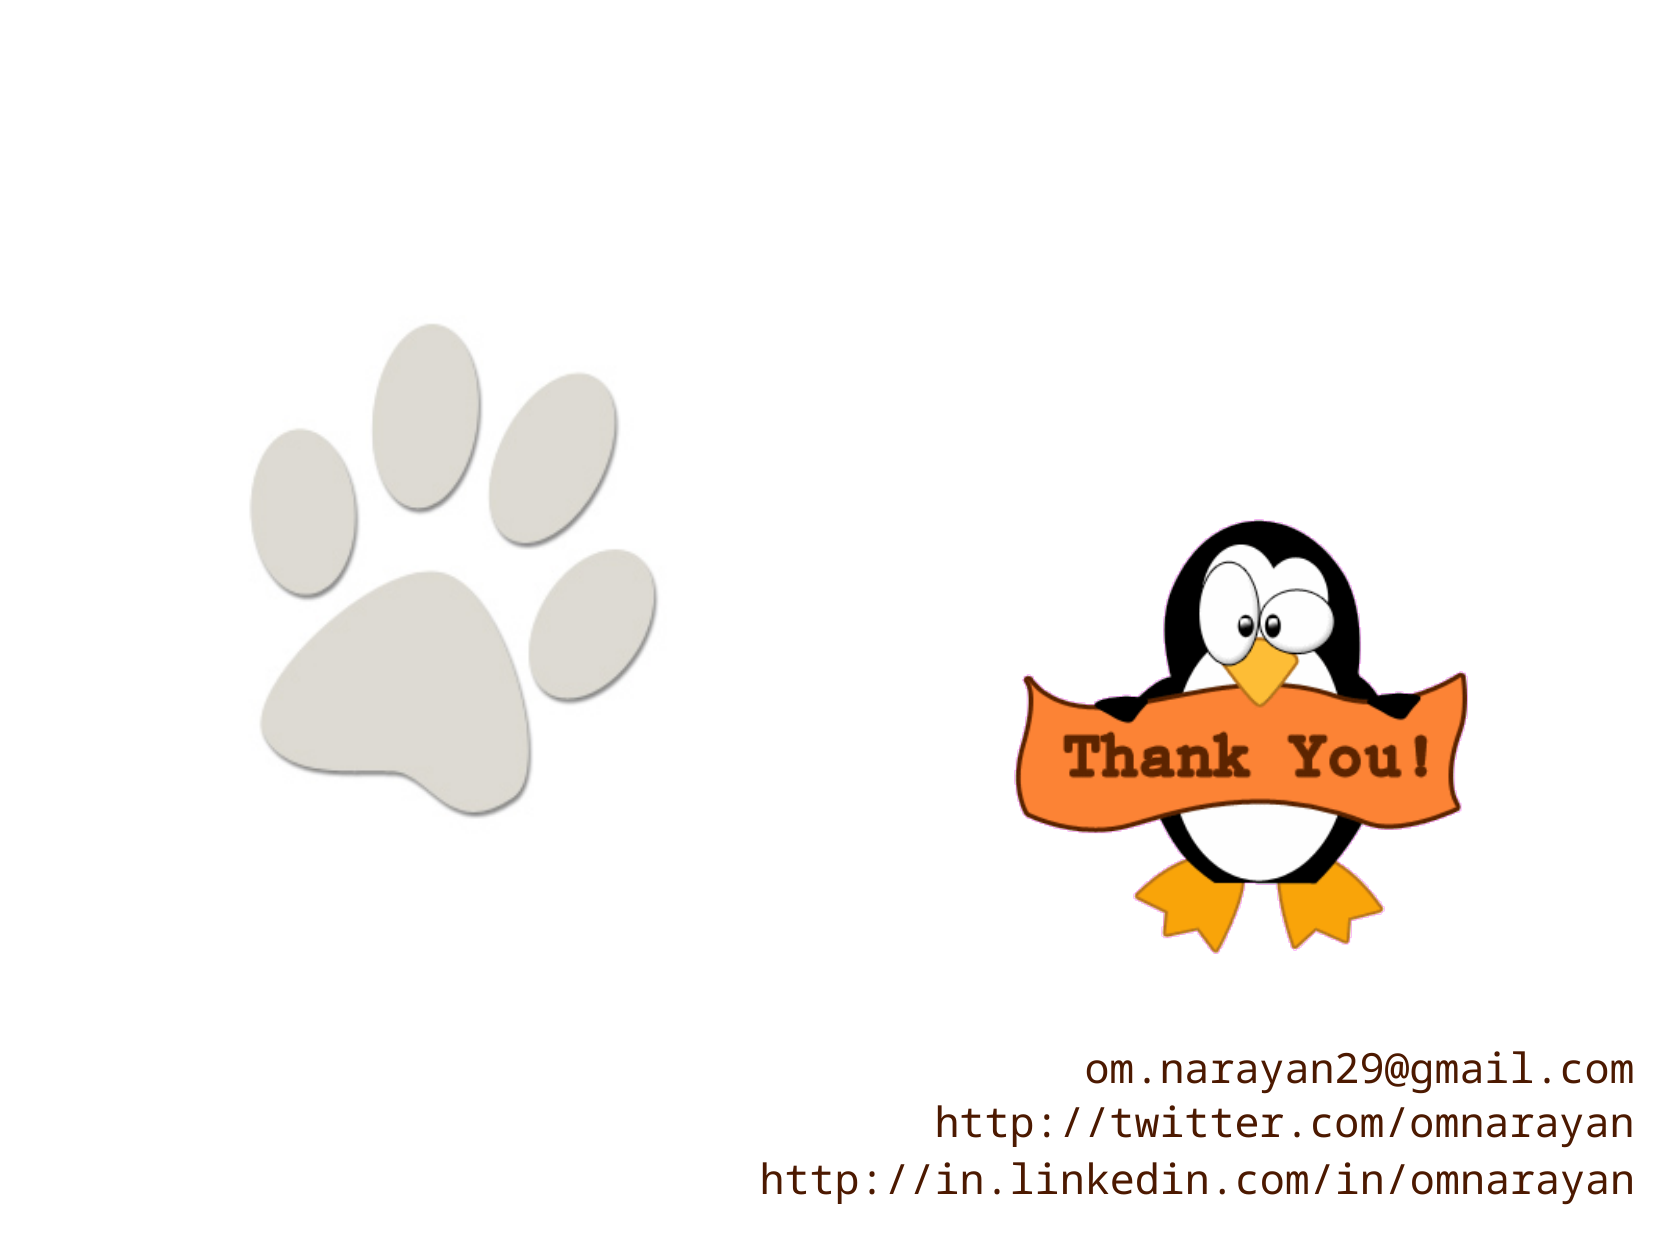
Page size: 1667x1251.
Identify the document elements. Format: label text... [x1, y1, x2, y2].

text_box om.narayan29@gmail.com http://twitter.com/omnarayan http://in.linkedin.com/in/omnarayan [620, 974, 1650, 1226]
picture [0, 0, 1667, 1251]
